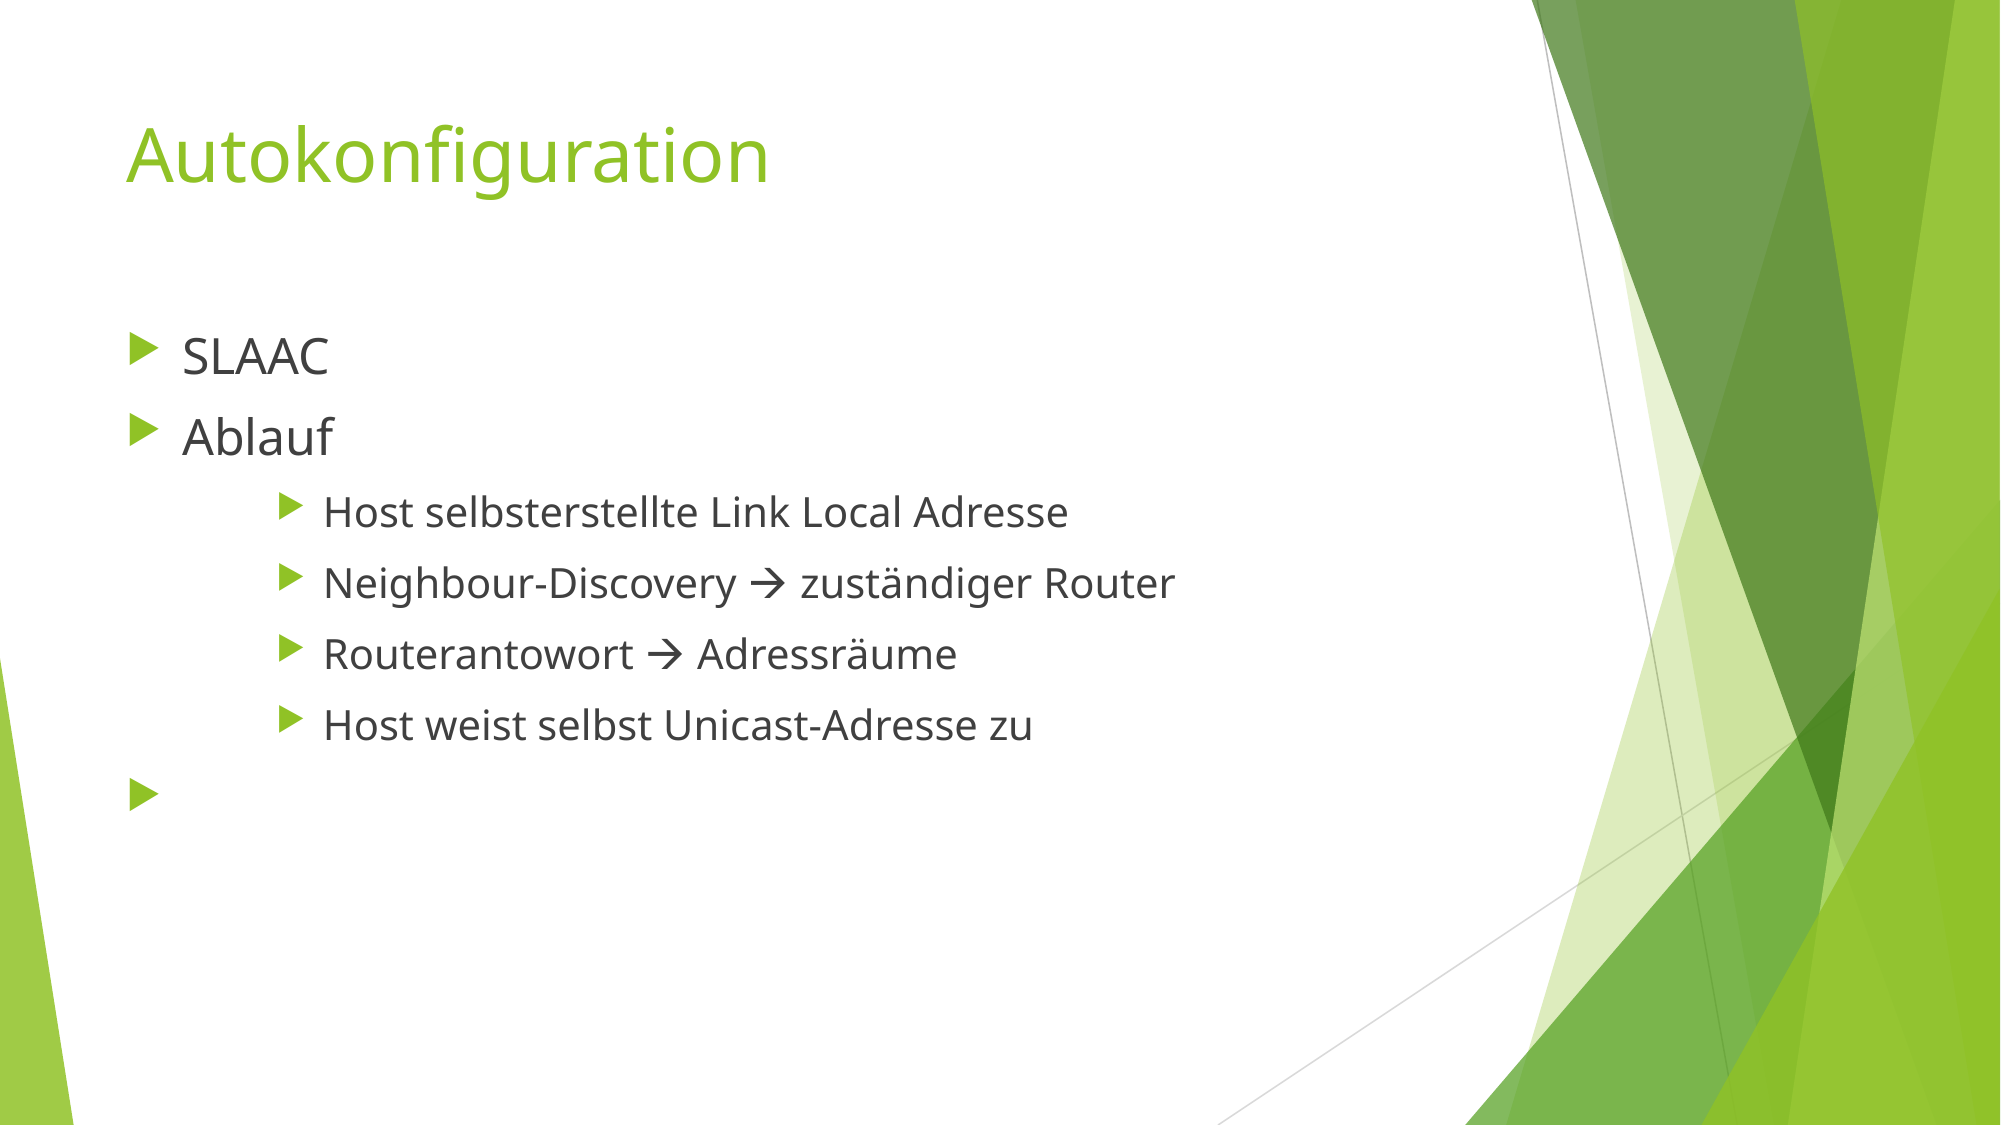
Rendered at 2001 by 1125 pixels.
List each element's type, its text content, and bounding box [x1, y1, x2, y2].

list SLAAC Ablauf Host selbsterstellte Link Local Adresse Neighbour-Discovery  zuständiger Router Routerantowort  Adressräume Host weist selbst Unicast-Adresse zu [111, 316, 1522, 992]
title Autokonfiguration [111, 99, 1522, 316]
